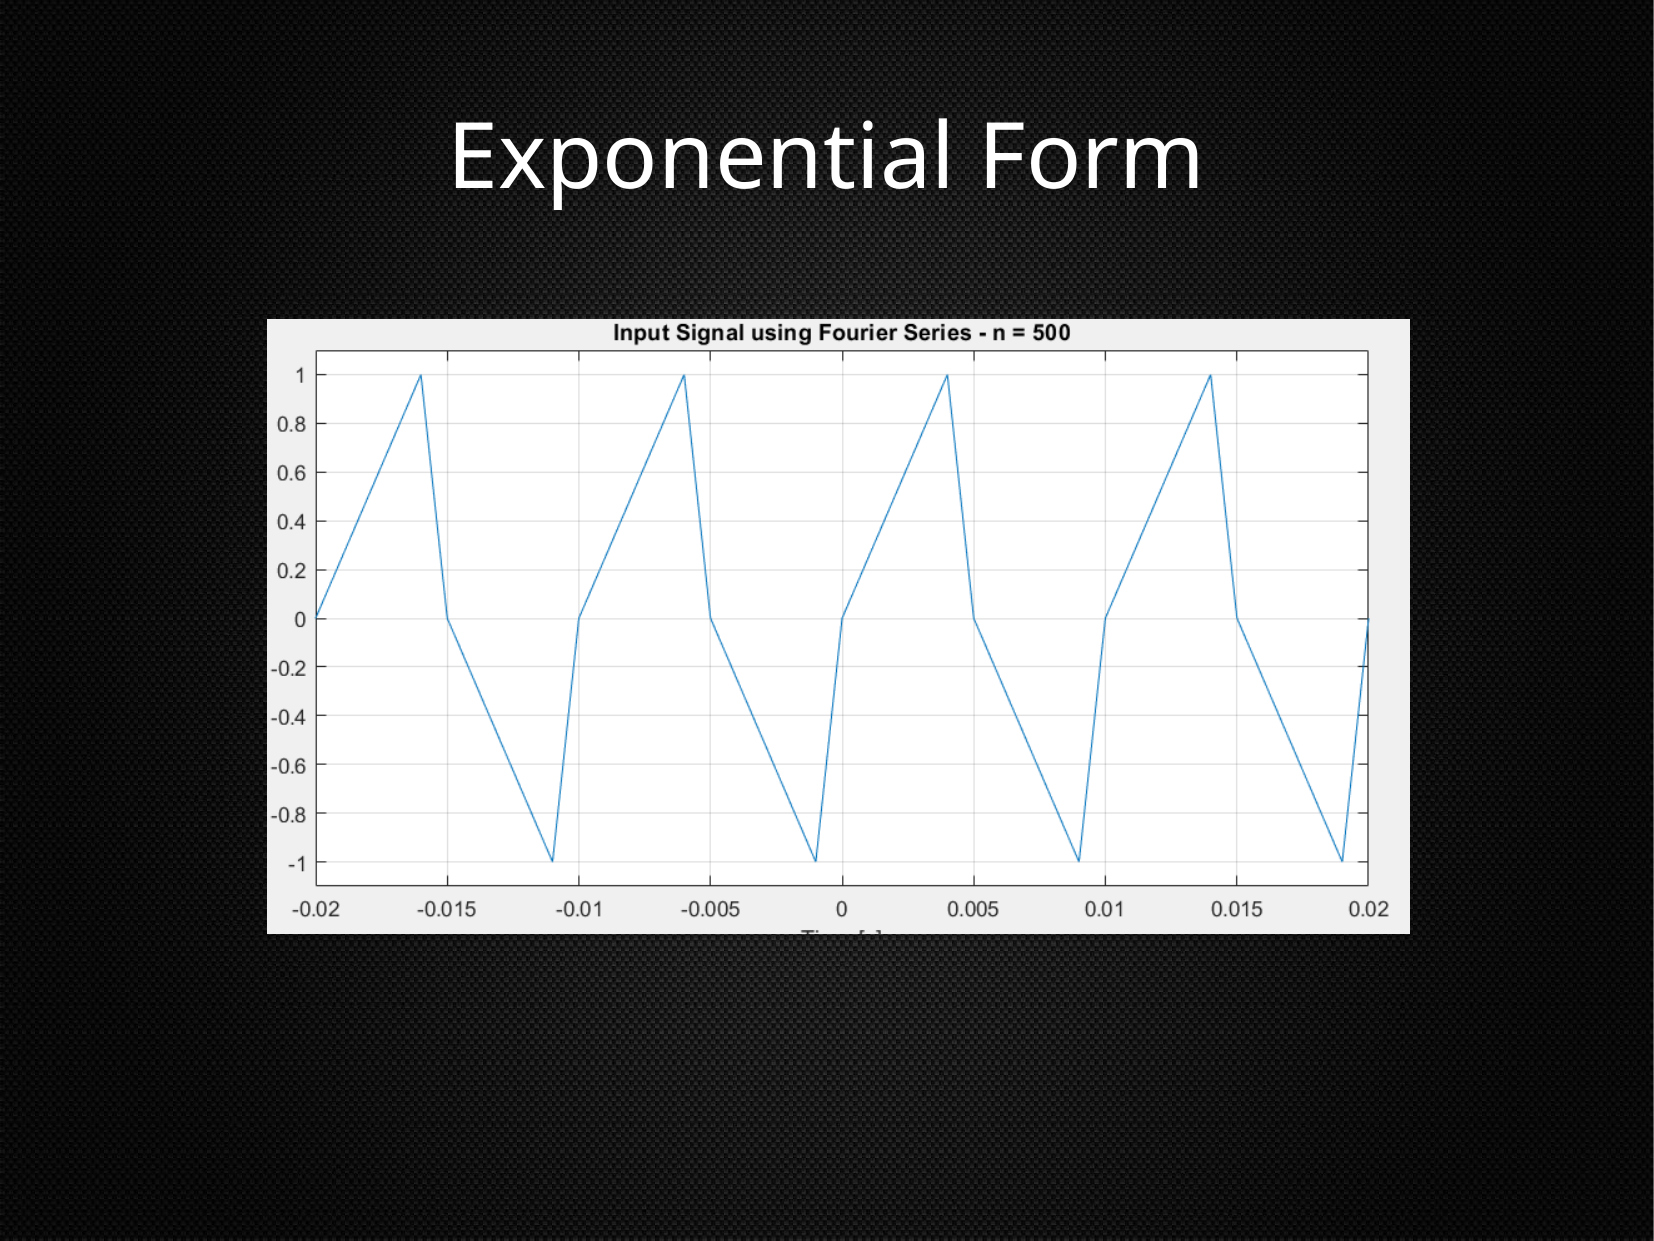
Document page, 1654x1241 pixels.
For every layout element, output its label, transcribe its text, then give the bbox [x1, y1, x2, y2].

title Exponential Form [82, 49, 1571, 257]
picture [0, 0, 1654, 1241]
